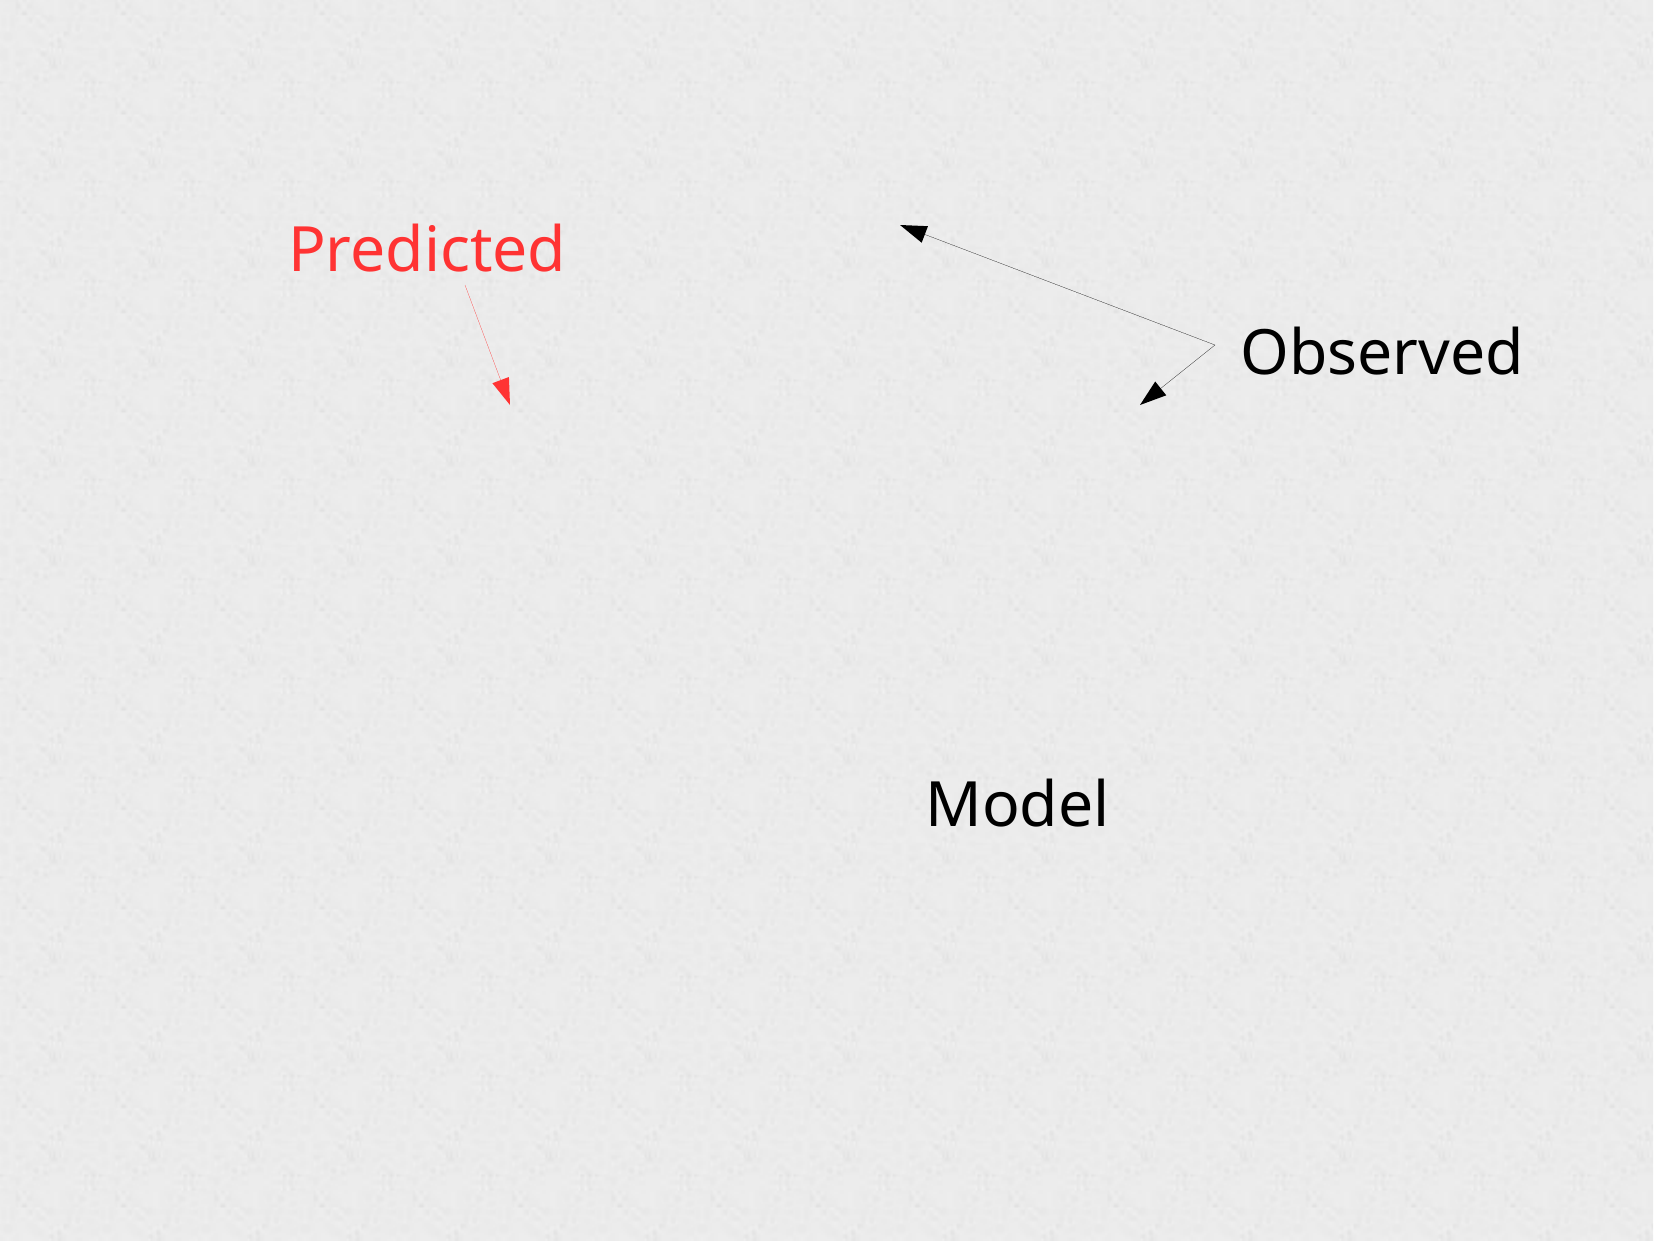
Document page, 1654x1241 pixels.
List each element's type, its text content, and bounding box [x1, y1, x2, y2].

text_box Model [910, 752, 1106, 841]
text_box Predicted [273, 197, 571, 286]
text_box Observed [1225, 300, 1516, 388]
picture [0, 0, 1654, 1241]
